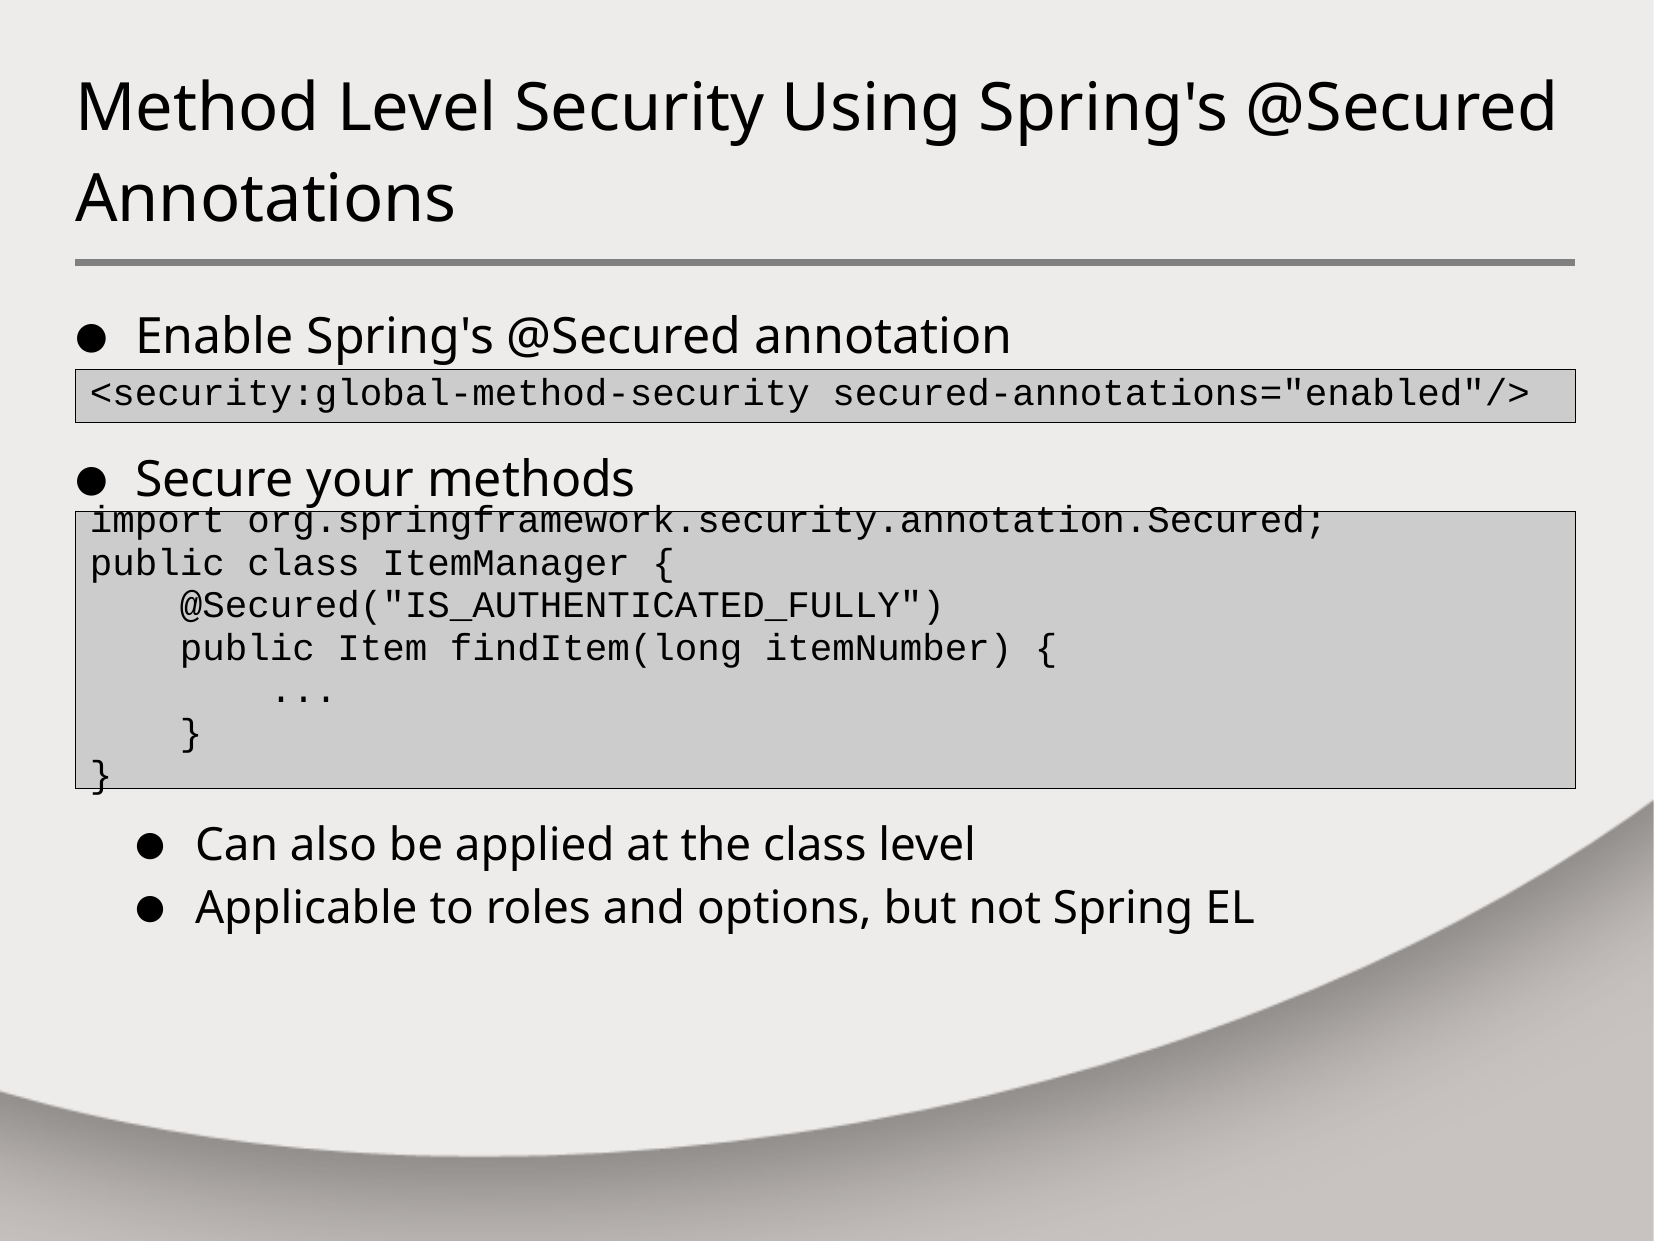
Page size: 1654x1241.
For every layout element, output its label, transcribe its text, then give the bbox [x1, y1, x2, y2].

list Enable Spring's @Secured annotation Secure your methods Can also be applied at the class level Applicable to roles and options, but not Spring EL [75, 300, 1576, 369]
text_box <security:global-method-security secured-annotations="enabled"/> [75, 369, 1576, 423]
picture [0, 0, 1654, 1241]
list Enable Spring's @Secured annotation Secure your methods Can also be applied at the class level Applicable to roles and options, but not Spring EL [75, 423, 1576, 511]
text_box import org.springframework.security.annotation.Secured; public class ItemManager { @Secured("IS_AUTHENTICATED_FULLY") public Item findItem(long itemNumber) { ... } } [75, 511, 1576, 789]
title Method Level Security Using Spring's @Secured Annotations [75, 75, 1576, 226]
list Enable Spring's @Secured annotation Secure your methods Can also be applied at the class level Applicable to roles and options, but not Spring EL [75, 789, 1576, 1163]
